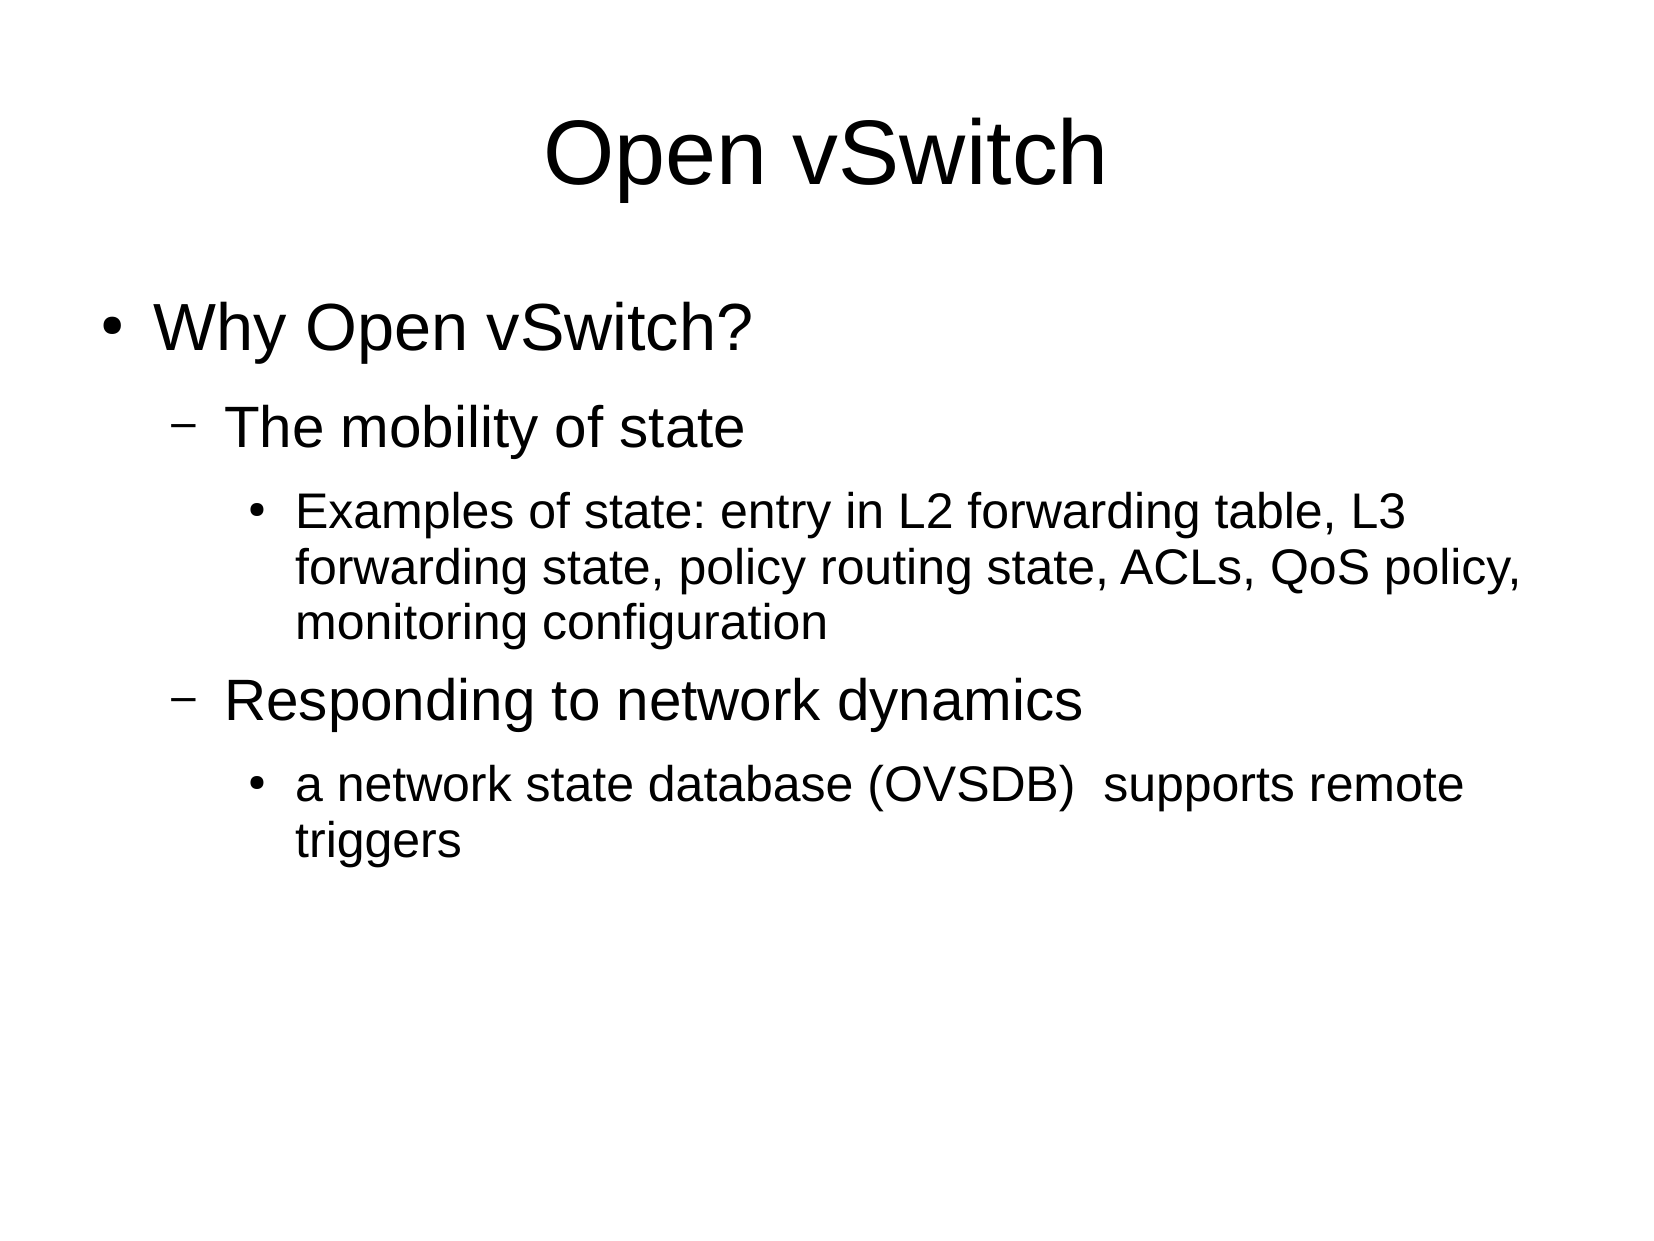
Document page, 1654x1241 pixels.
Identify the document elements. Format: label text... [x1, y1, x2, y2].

list Why Open vSwitch? The mobility of state Examples of state: entry in L2 forwarding table, L3 forwarding state, policy routing state, ACLs, QoS policy, monitoring configuration Responding to network dynamics a network state database (OVSDB) supports remote triggers [82, 290, 1571, 1010]
title Open vSwitch [82, 49, 1571, 257]
